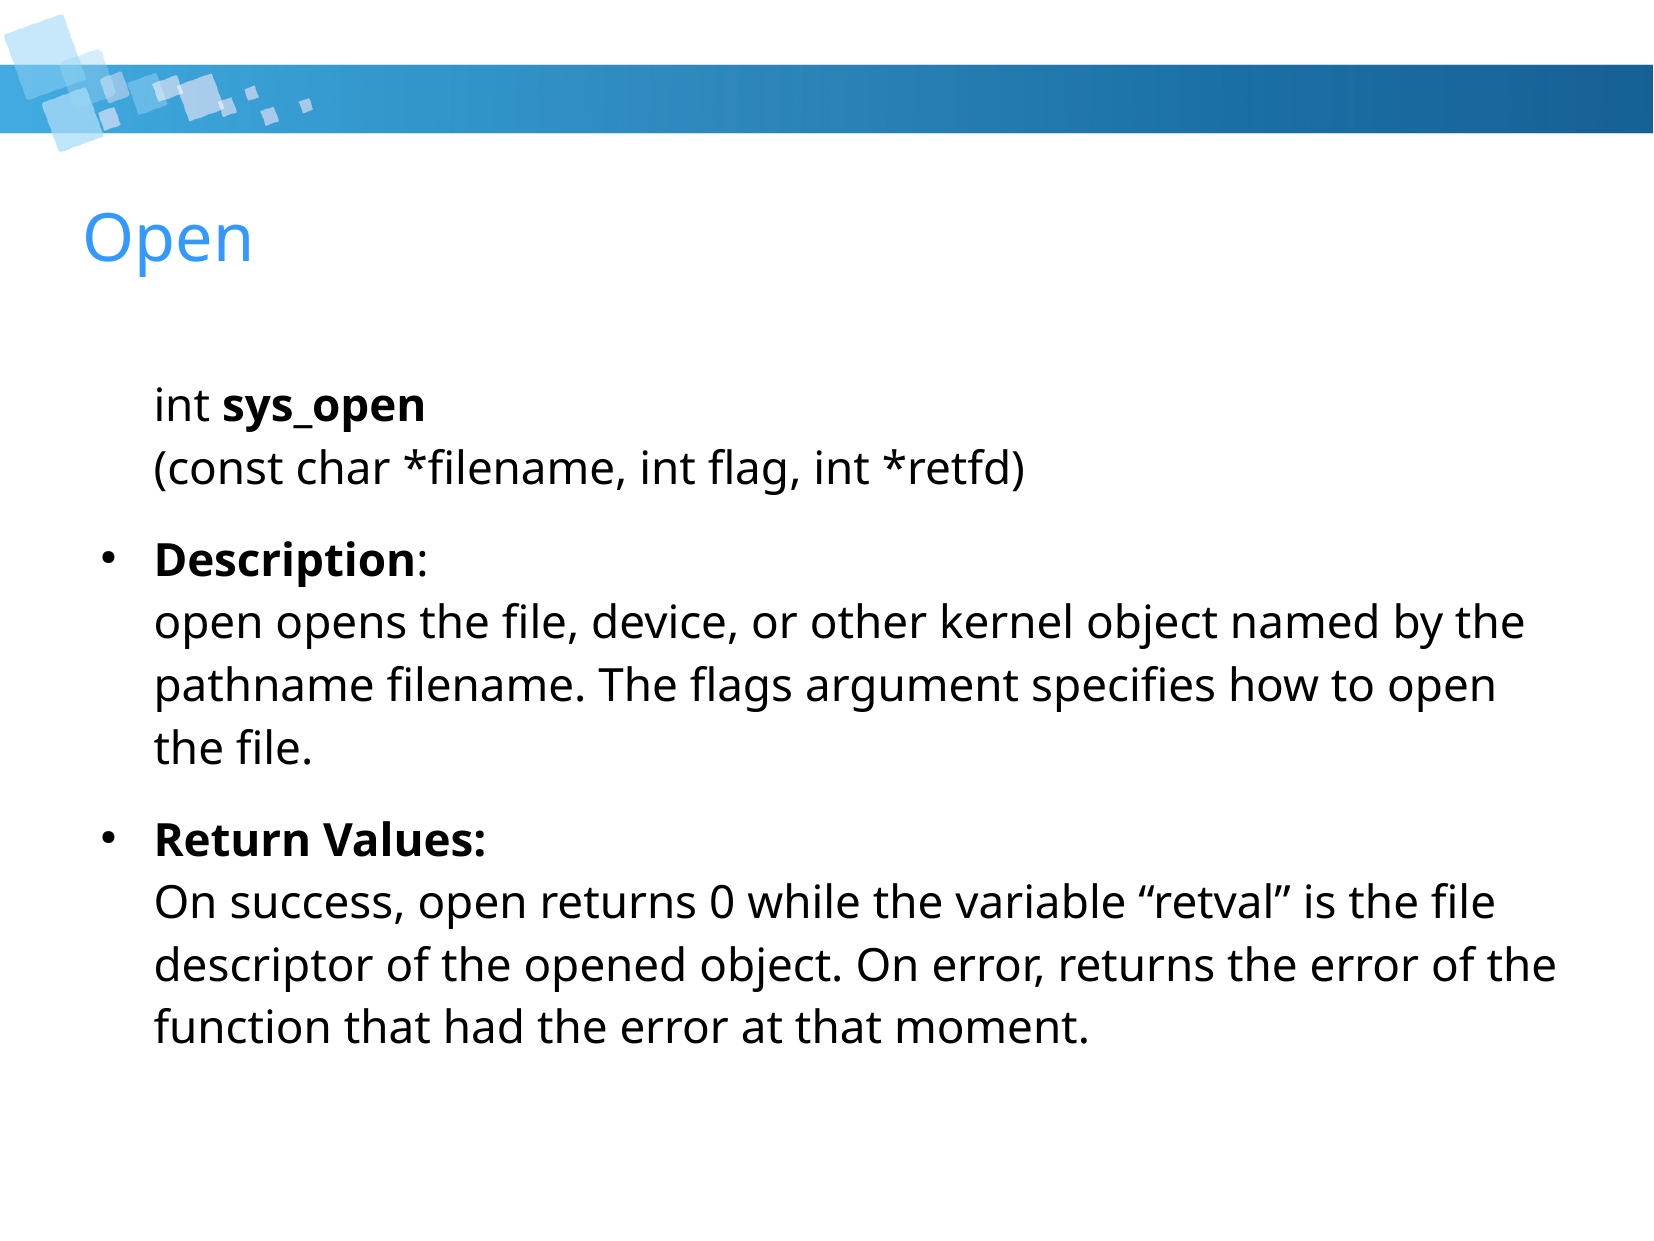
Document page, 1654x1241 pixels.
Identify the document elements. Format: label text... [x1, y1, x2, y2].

picture [0, 0, 1653, 1238]
title Open [82, 132, 1571, 340]
list int sys_open (const char *filename, int flag, int *retfd) Description: open opens the file, device, or other kernel object named by the pathname filename. The flags argument specifies how to open the file. Return Values: On success, open returns 0 while the variable “retval” is the file descriptor of the opened object. On error, returns the error of the function that had the error at that moment. [82, 372, 1571, 1093]
